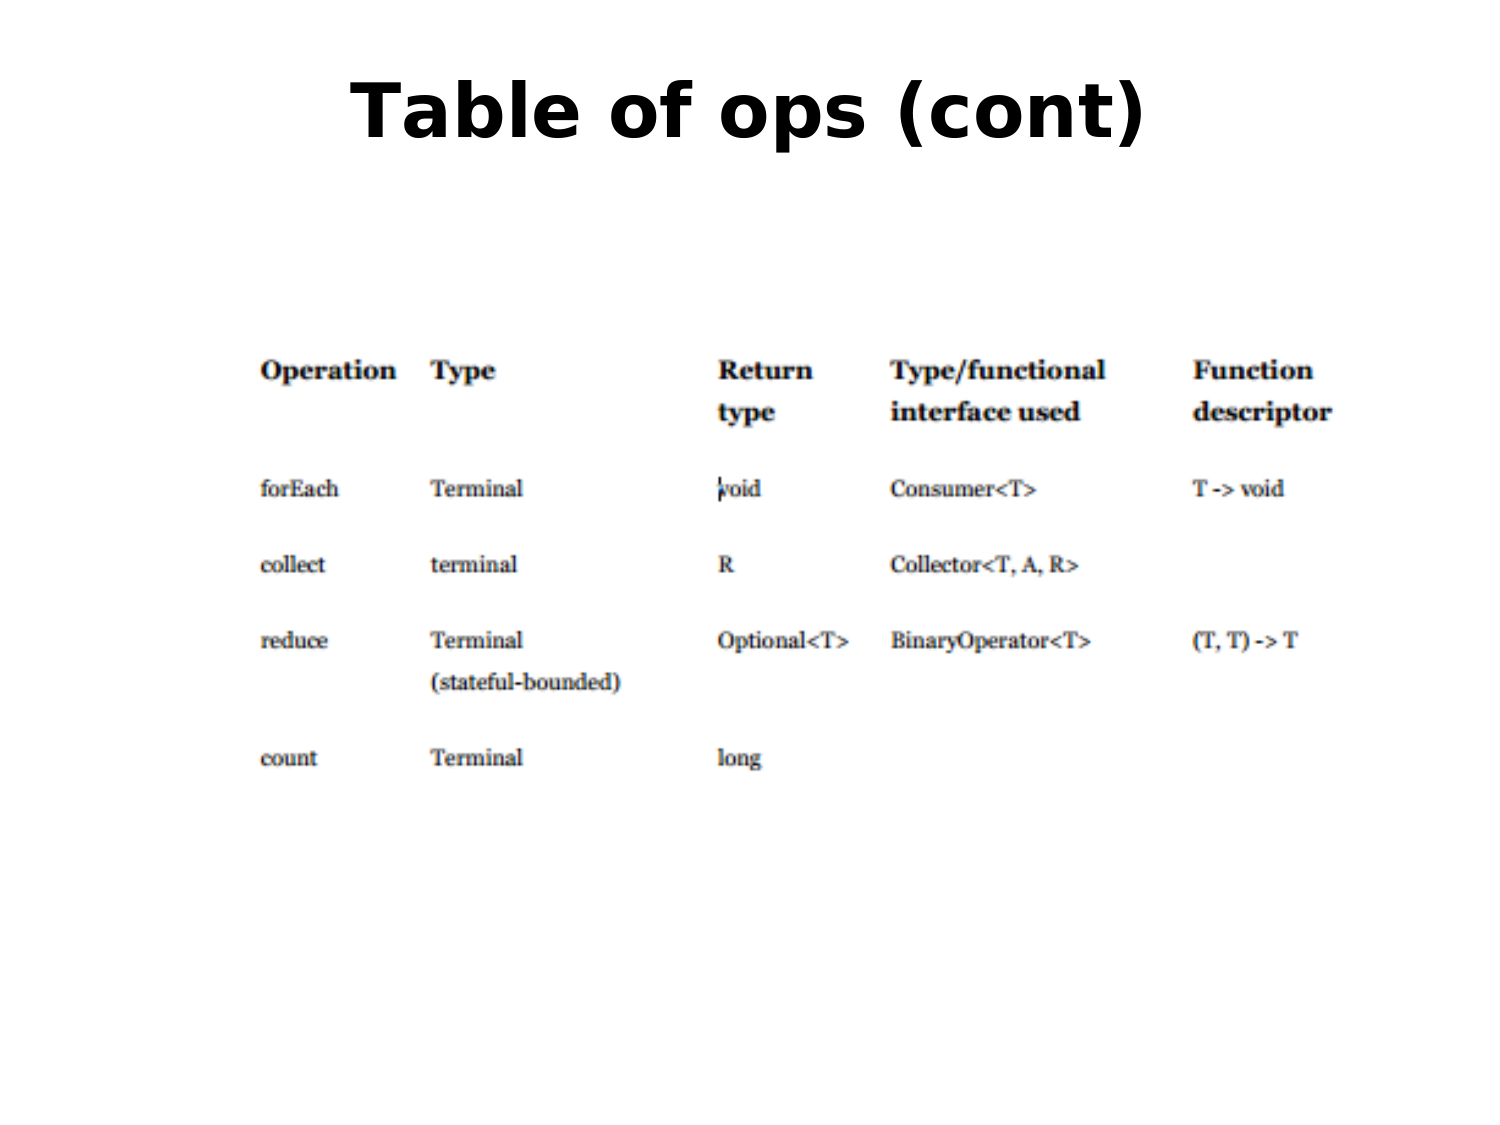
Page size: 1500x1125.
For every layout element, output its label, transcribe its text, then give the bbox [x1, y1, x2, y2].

title Table of ops (cont) [75, 44, 1425, 177]
picture [223, 299, 1399, 825]
